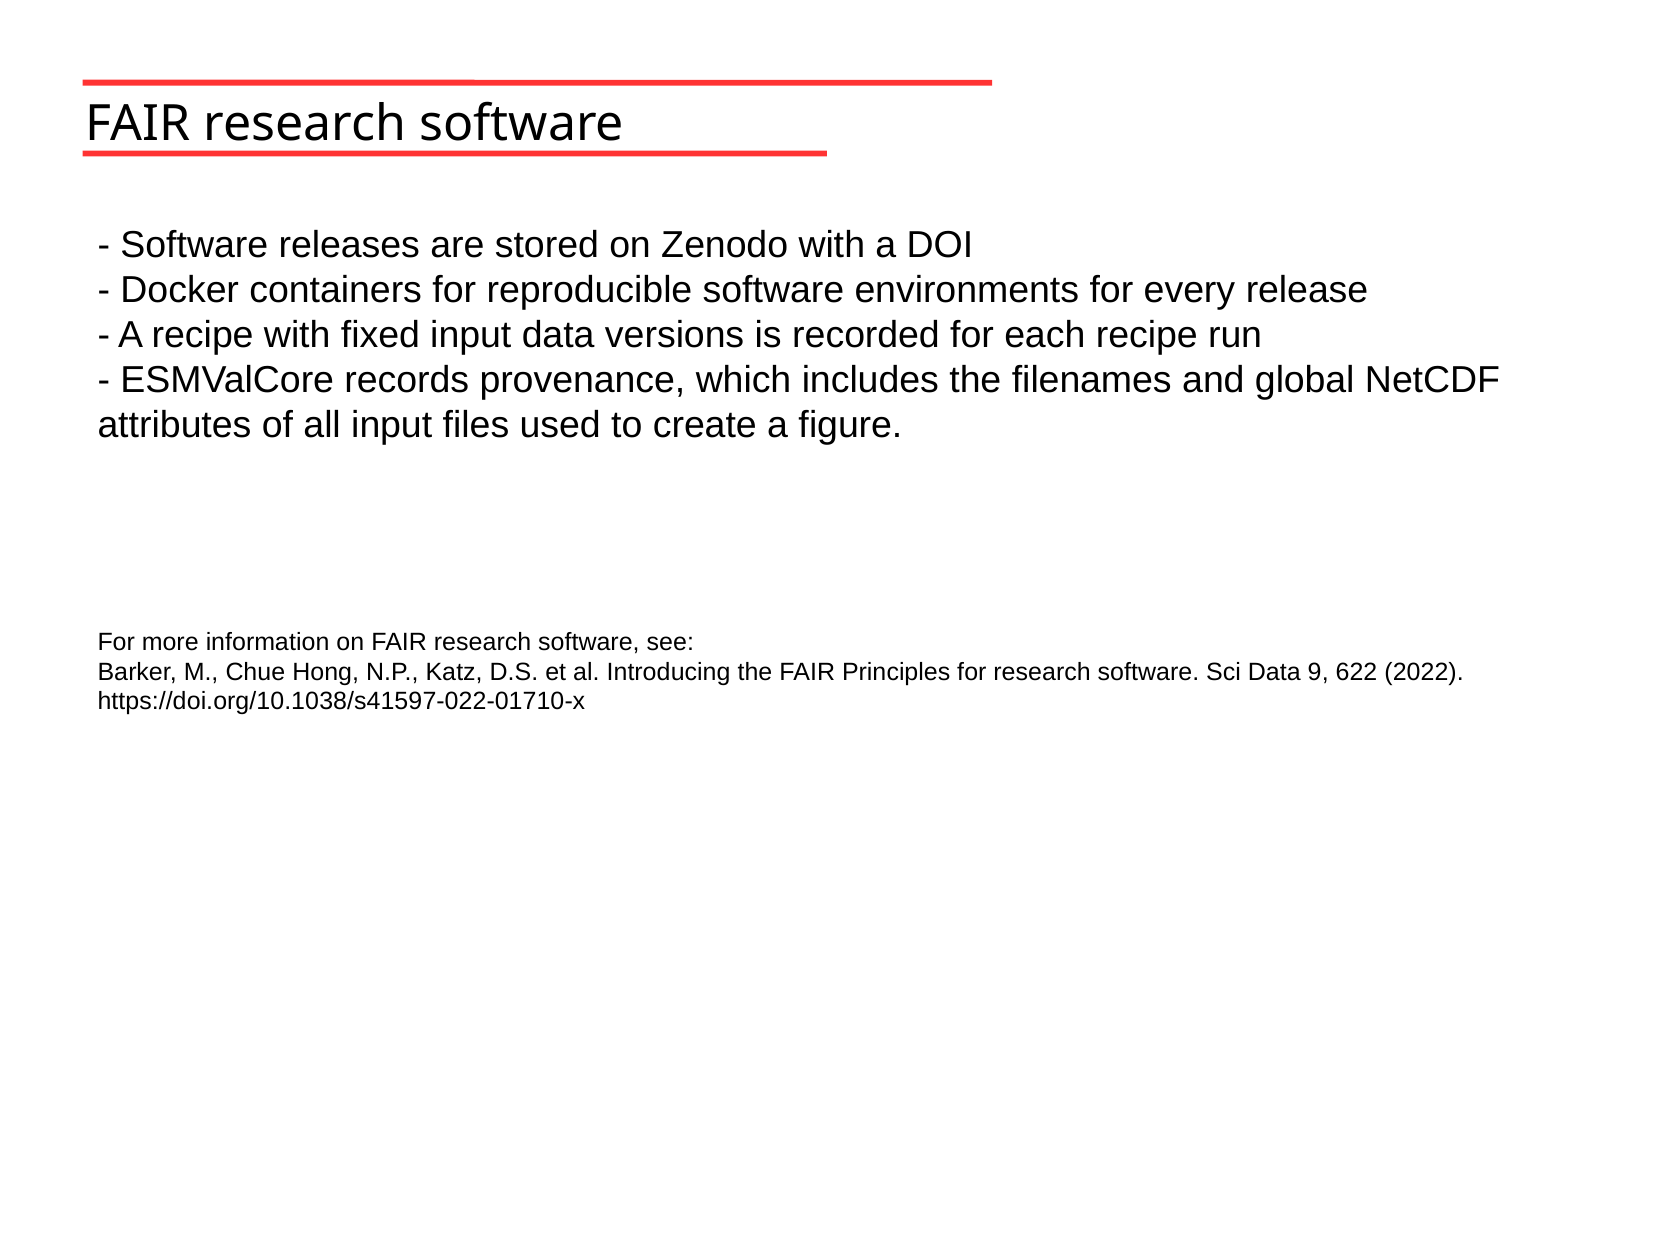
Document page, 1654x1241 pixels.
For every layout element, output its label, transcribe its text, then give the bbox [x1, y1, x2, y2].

text_box FAIR research software [70, 82, 1111, 154]
text_box - Software releases are stored on Zenodo with a DOI - Docker containers for reproducible software environments for every release - A recipe with fixed input data versions is recorded for each recipe run - ESMValCore records provenance, which includes the filenames and global NetCDF attributes of all input files used to create a figure. For more information on FAIR research software, see: Barker, M., Chue Hong, N.P., Katz, D.S. et al. Introducing the FAIR Principles for research software. Sci Data 9, 622 (2022). https://doi.org/10.1038/s41597-022-01710-x [82, 212, 1536, 354]
